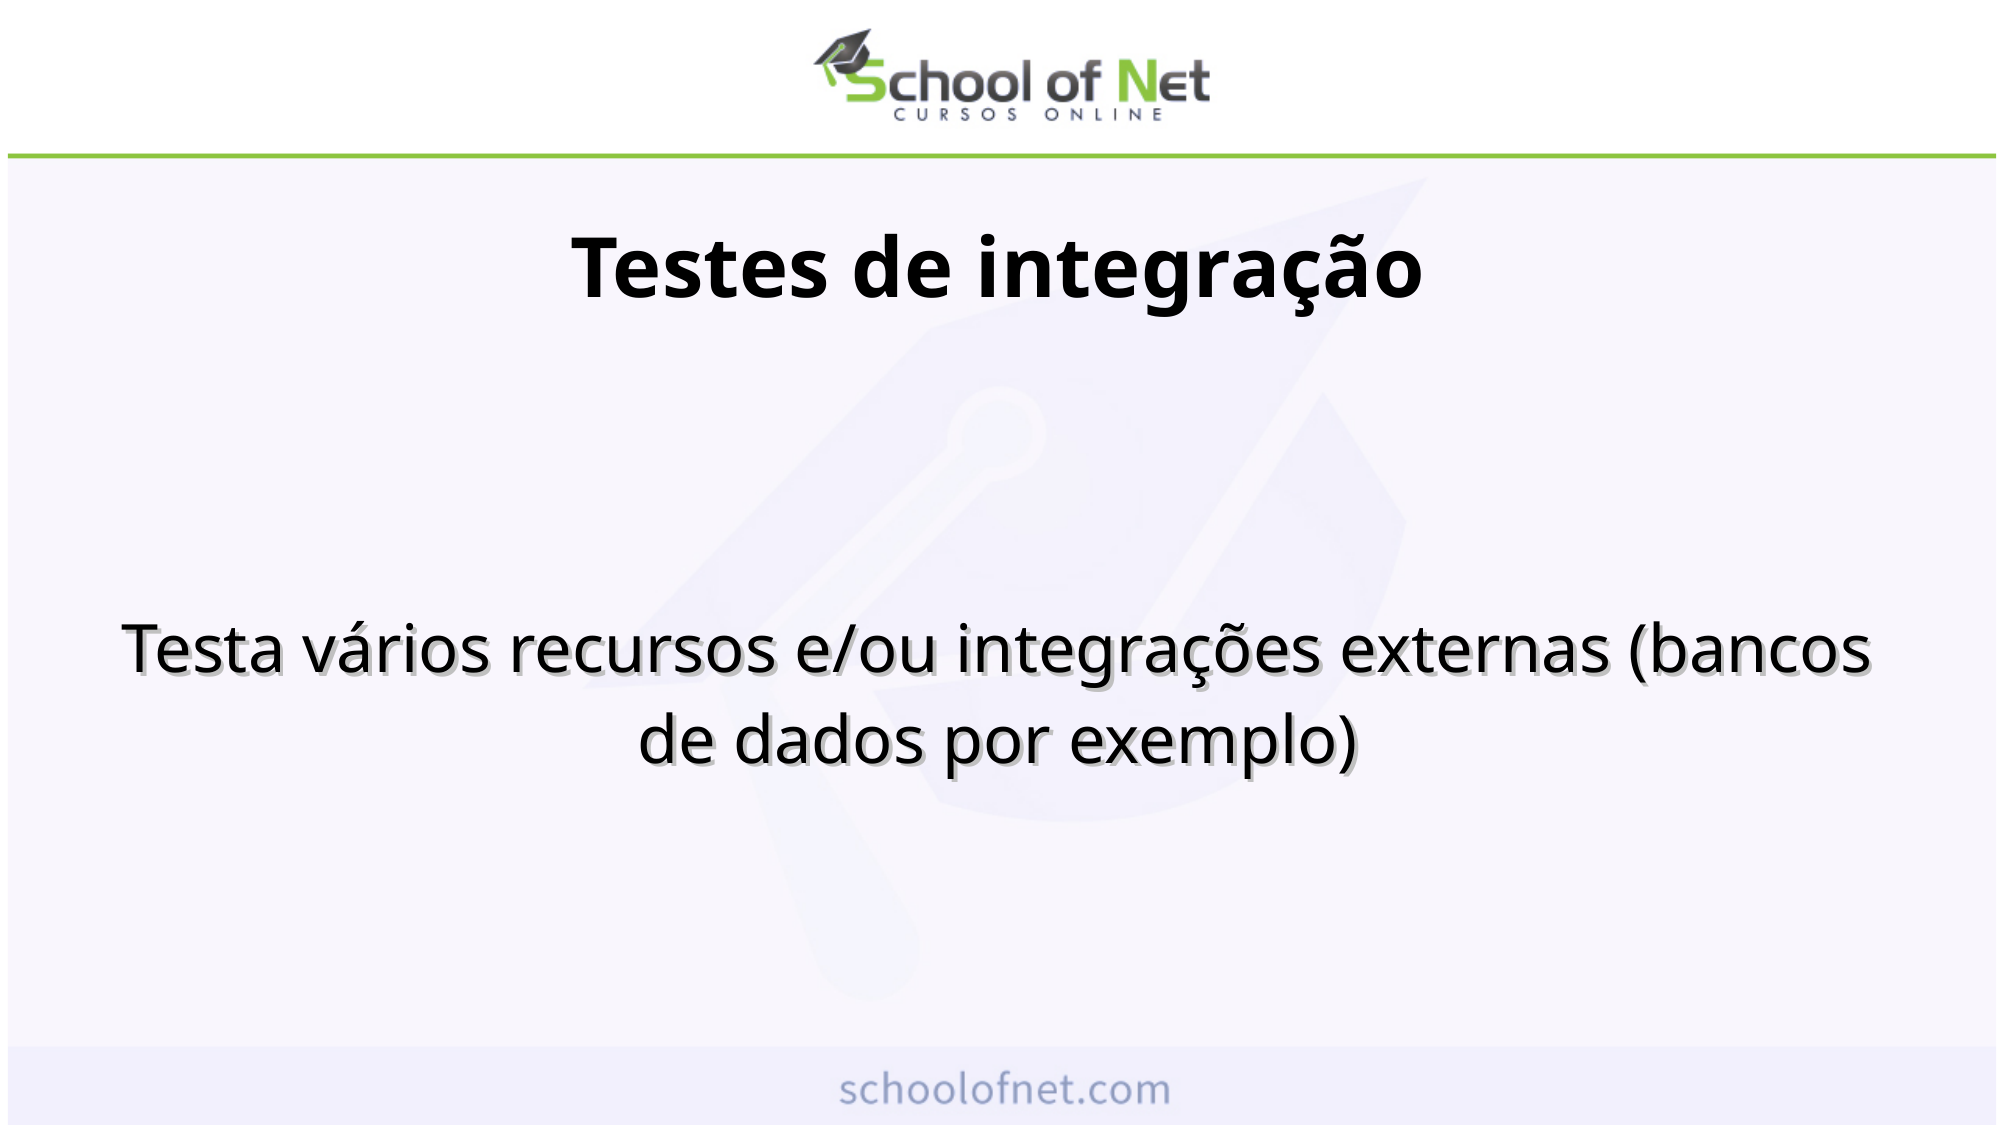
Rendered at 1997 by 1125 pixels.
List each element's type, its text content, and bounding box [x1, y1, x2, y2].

picture [7, 5, 1997, 1125]
subtitle Testa vários recursos e/ou integrações externas (bancos de dados por exemplo) [99, 377, 1897, 1006]
title Testes de integração [99, 171, 1897, 360]
